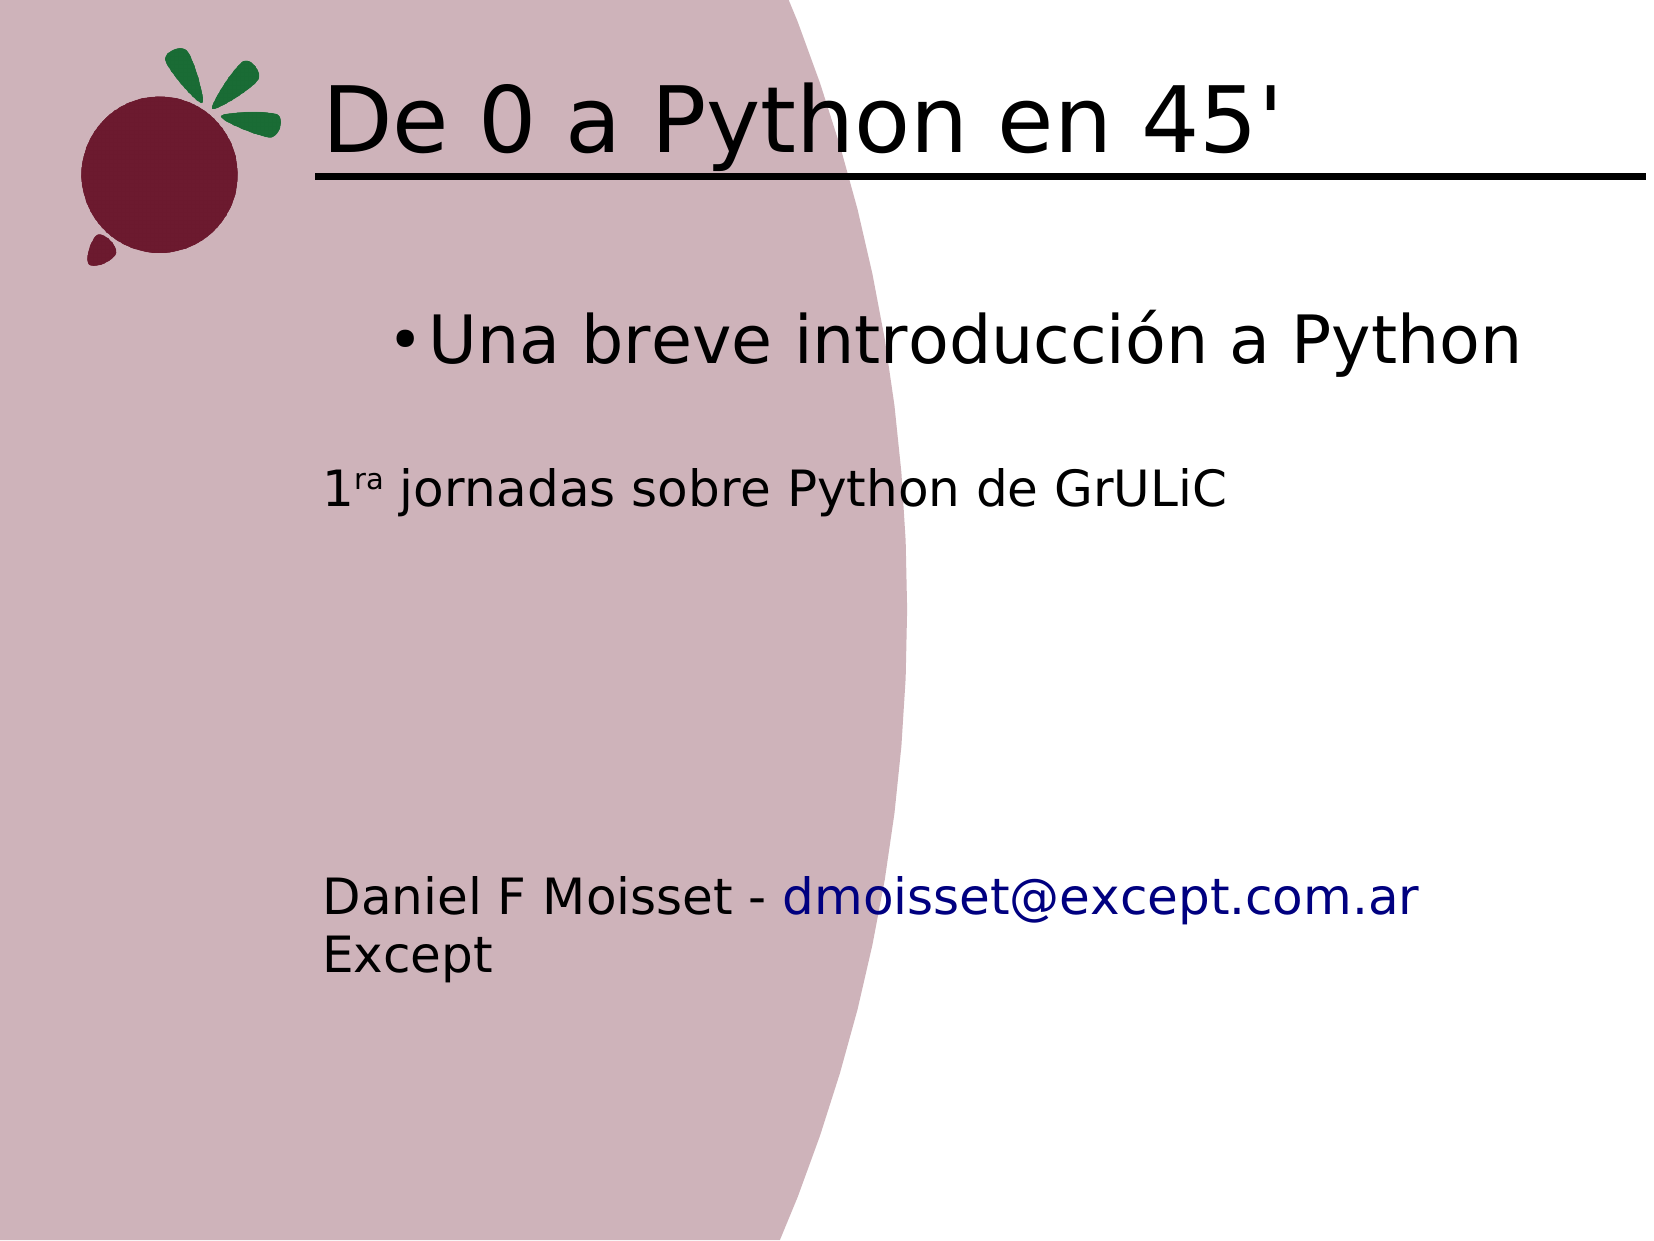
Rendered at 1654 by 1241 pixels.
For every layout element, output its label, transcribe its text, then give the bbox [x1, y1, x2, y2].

text_box Daniel F Moisset - dmoisset@except.com.ar Except [322, 868, 1566, 997]
subtitle Una breve introducción a Python [322, 250, 1565, 430]
picture [81, 48, 281, 266]
text_box 1ra jornadas sobre Python de GrULiC [322, 459, 1566, 577]
title De 0 a Python en 45' [322, 65, 1565, 177]
